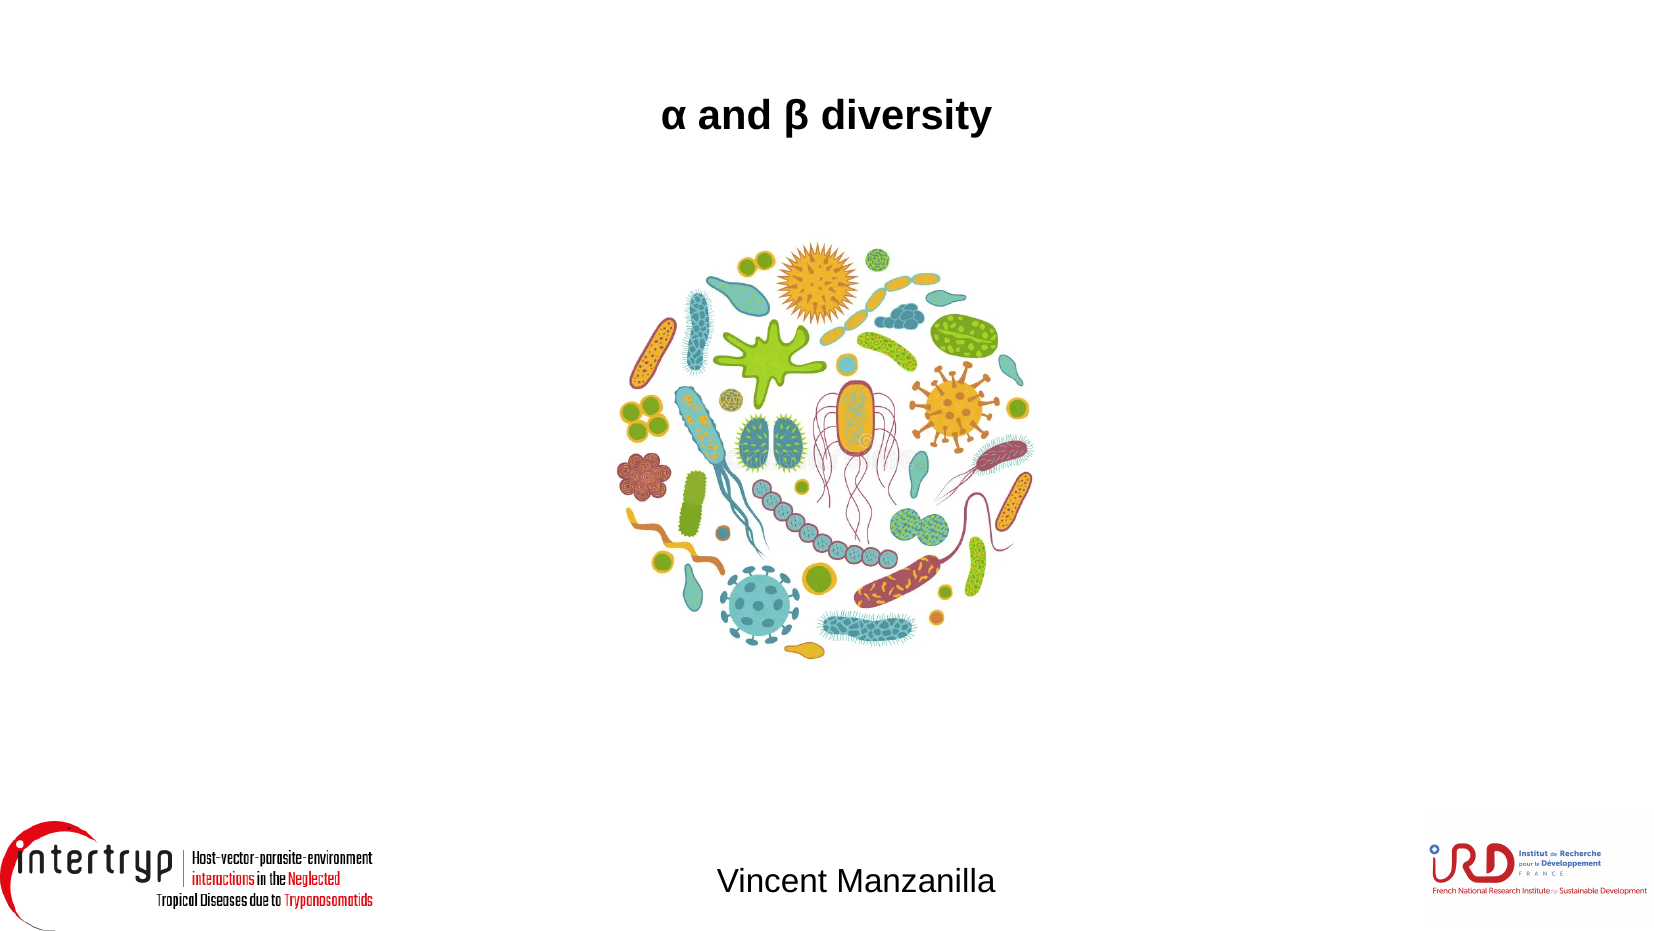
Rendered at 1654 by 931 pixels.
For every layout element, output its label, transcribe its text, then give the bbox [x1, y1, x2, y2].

picture [1425, 809, 1651, 926]
title α and β diversity [82, 37, 1571, 193]
picture [0, 821, 376, 931]
subtitle Vincent Manzanilla [112, 360, 1601, 901]
picture [562, 187, 1088, 713]
